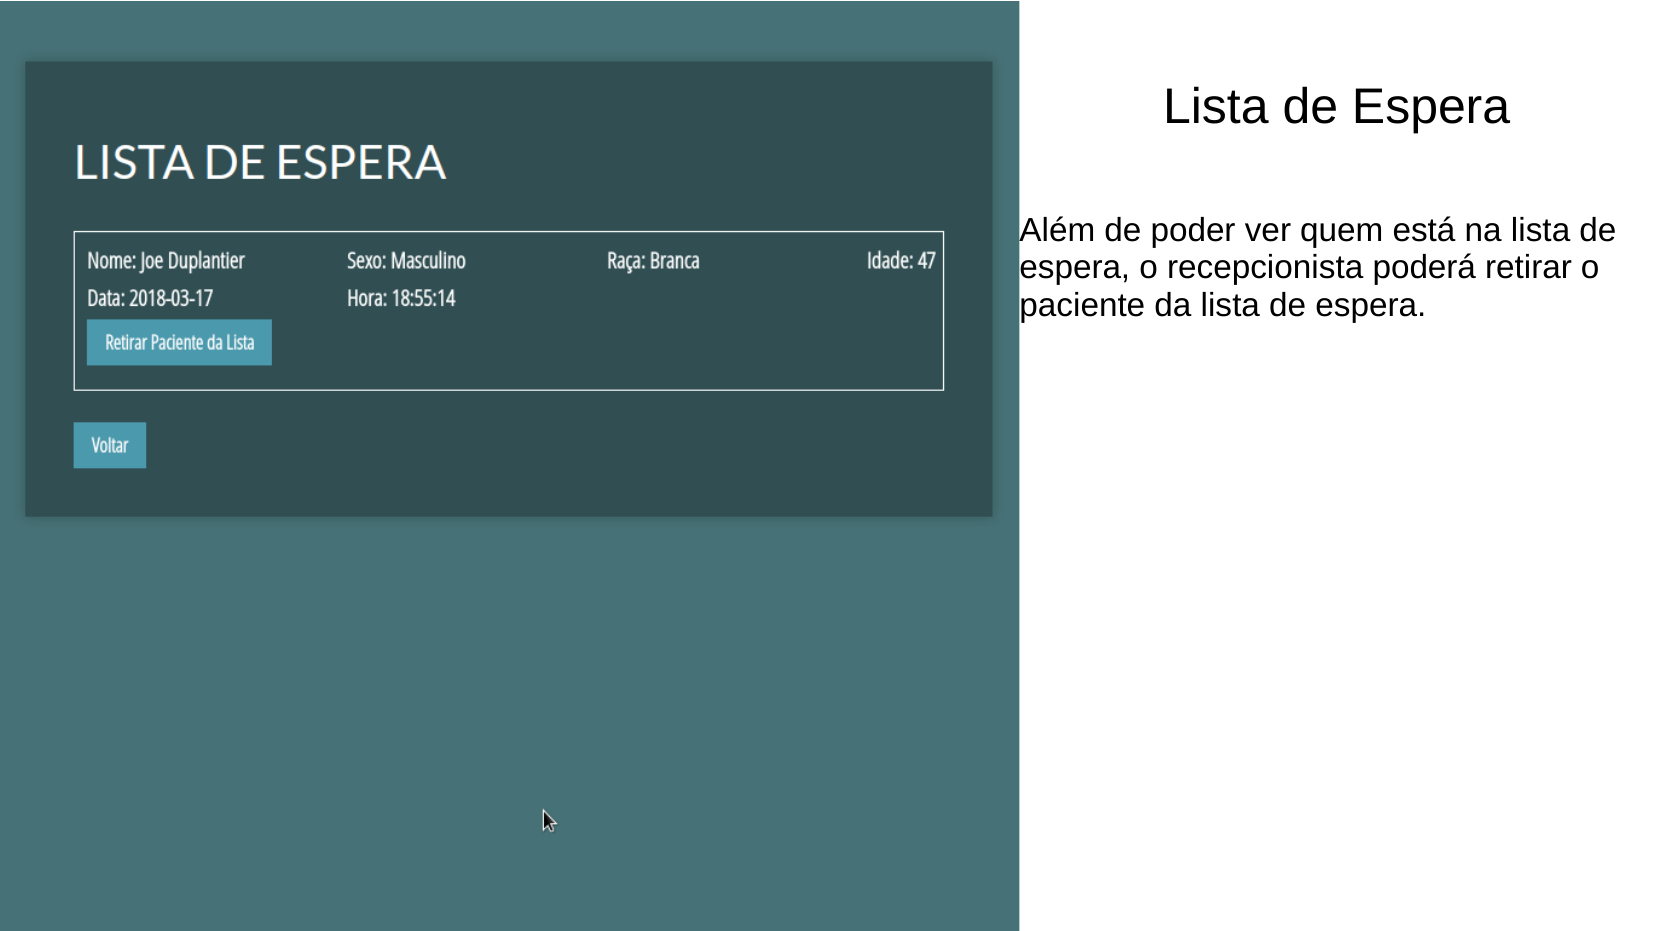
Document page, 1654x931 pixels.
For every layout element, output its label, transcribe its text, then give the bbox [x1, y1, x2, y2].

subtitle Lista de Espera [1020, 1, 1654, 211]
text_box Além de poder ver quem está na lista de espera, o recepcionista poderá retirar o paciente da lista de espera. [1019, 211, 1653, 931]
picture [0, 1, 1020, 931]
